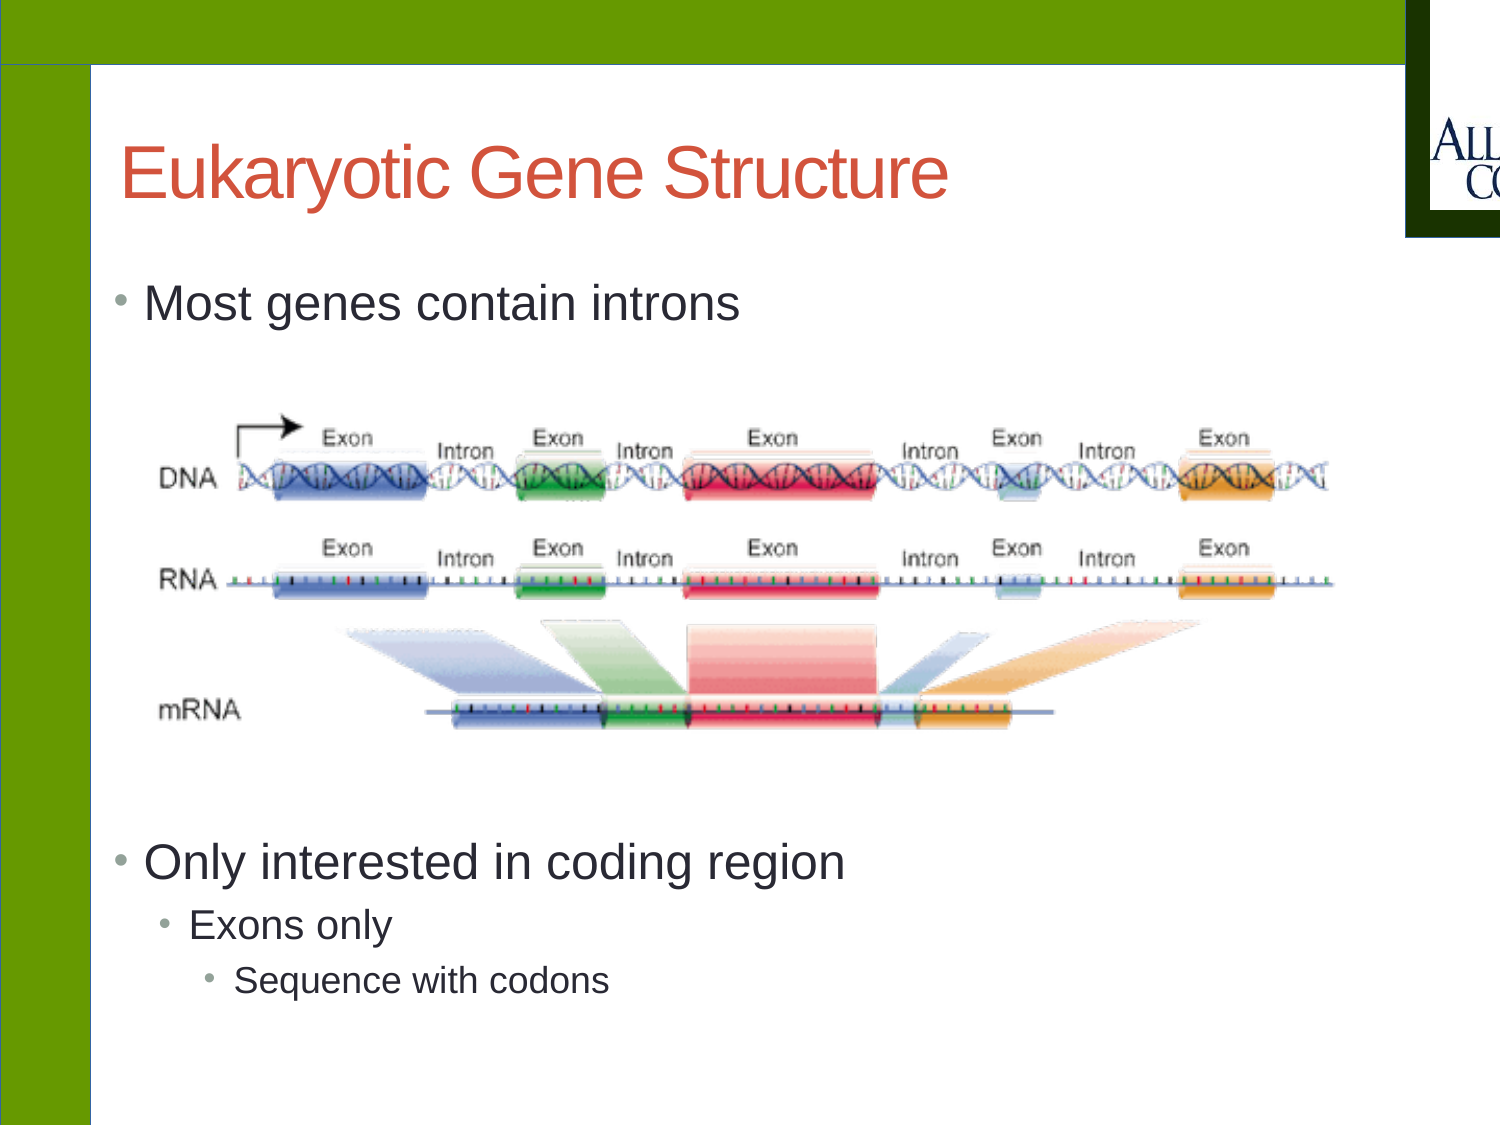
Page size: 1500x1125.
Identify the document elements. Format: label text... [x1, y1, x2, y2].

text_box [1455, 210, 1500, 238]
list Most genes contain introns Only interested in coding region Exons only Sequence with codons [98, 262, 1449, 1063]
title Eukaryotic Gene Structure [104, 87, 1455, 251]
picture [125, 397, 1375, 761]
picture [1430, 0, 1500, 210]
text_box [0, 0, 1430, 1125]
